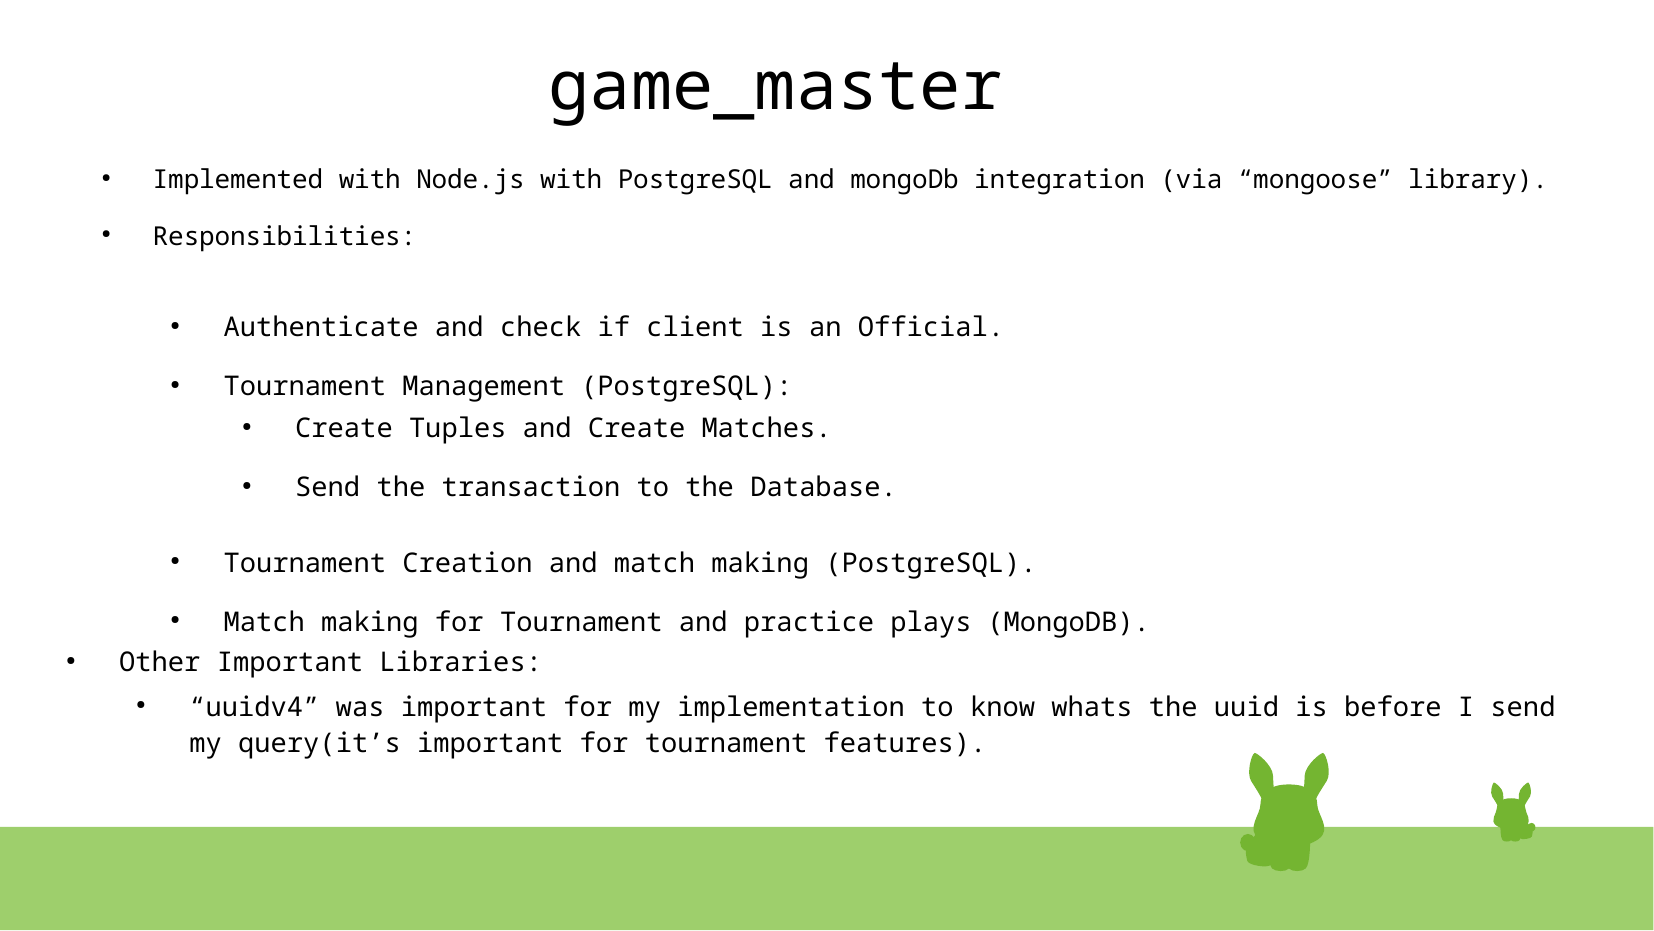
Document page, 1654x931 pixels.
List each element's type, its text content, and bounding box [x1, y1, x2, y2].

list Create Tuples and Create Matches. Send the transaction to the Database. [224, 408, 1654, 526]
list Implemented with Node.js with PostgreSQL and mongoDb integration (via “mongoose” library). Responsibilities: [84, 161, 1562, 286]
list Authenticate and check if client is an Official. Tournament Management (PostgreSQL): Tournament Creation and match making (PostgreSQL). Match making for Tournament and practice plays (MongoDB). [152, 308, 1630, 840]
list Other Important Libraries: [48, 642, 1525, 768]
list “uuidv4” was important for my implementation to know whats the uuid is before I send my query(it’s important for tournament features). [118, 687, 1595, 793]
title game_master [37, 9, 1514, 157]
